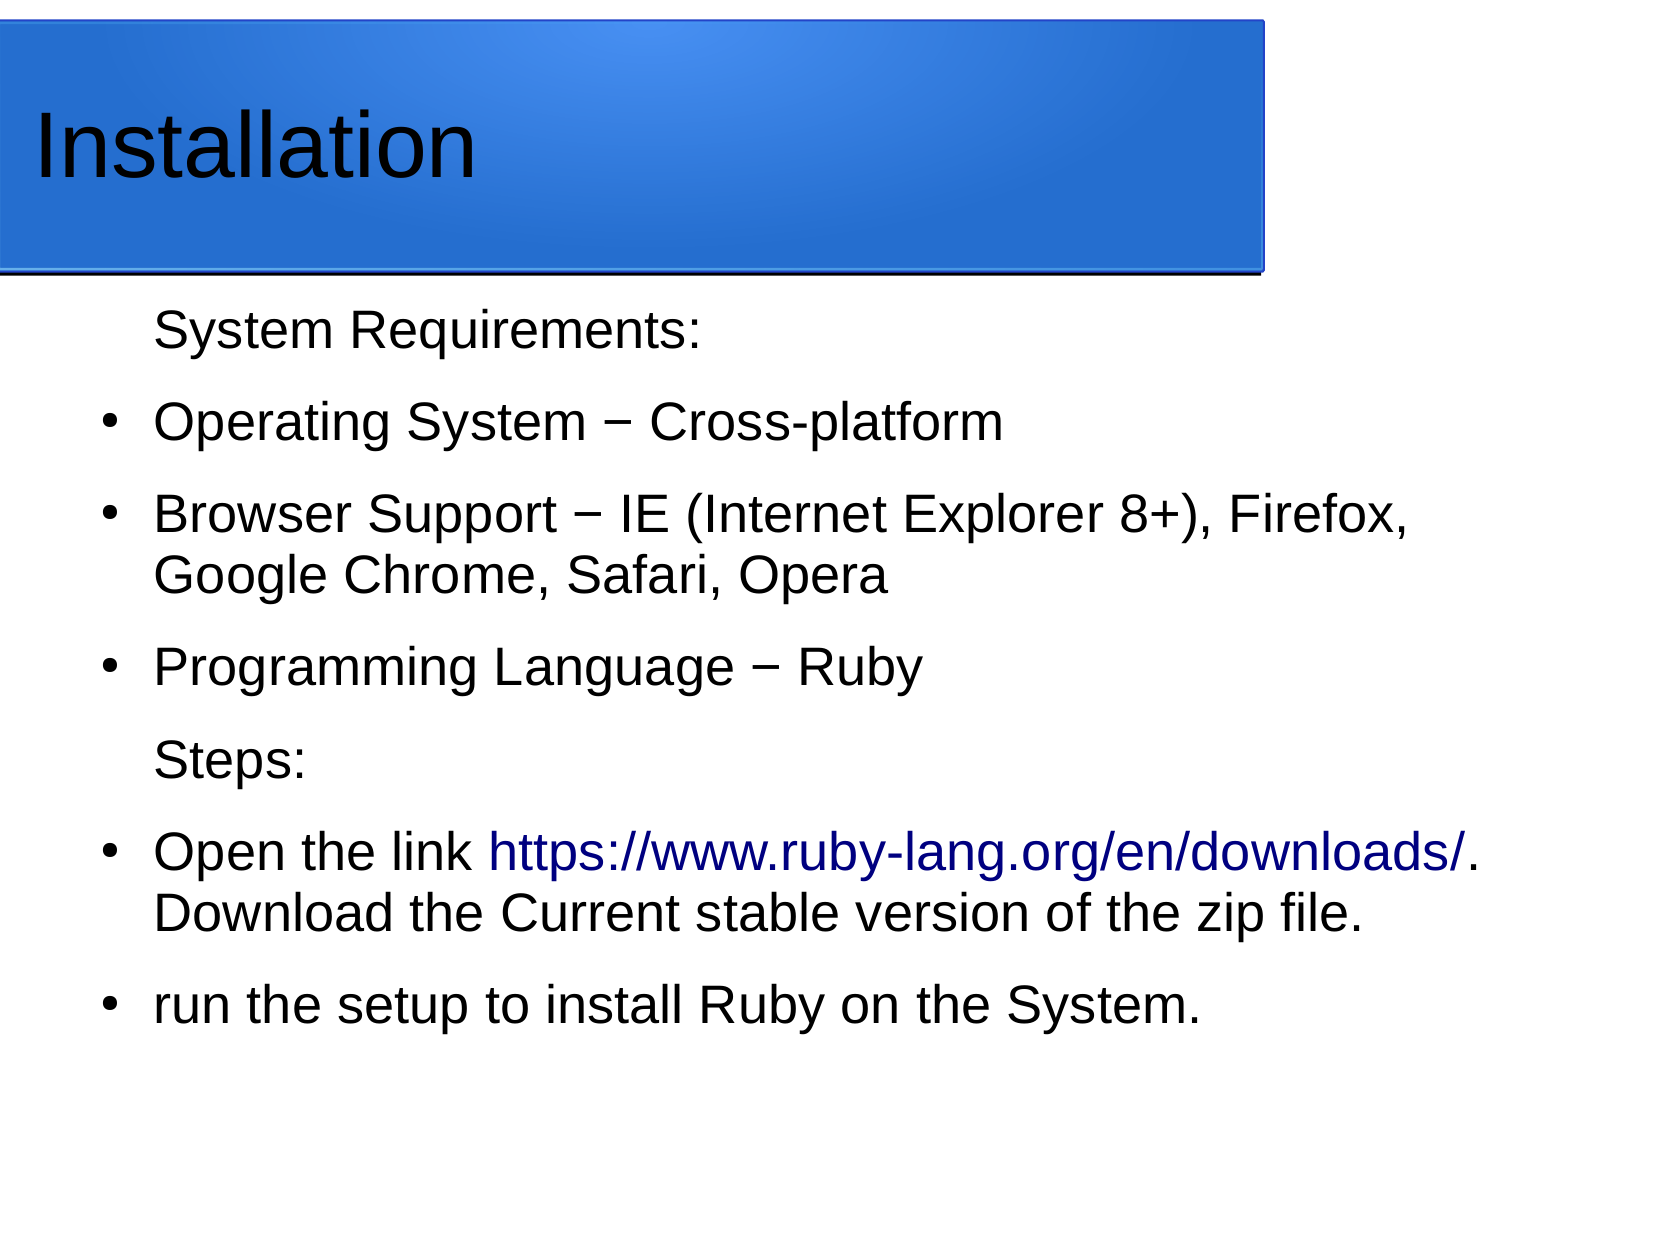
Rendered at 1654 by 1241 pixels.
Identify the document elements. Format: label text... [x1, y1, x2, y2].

list System Requirements: Operating System − Cross-platform Browser Support − IE (Internet Explorer 8+), Firefox, Google Chrome, Safari, Opera Programming Language − Ruby Steps: Open the link https://www.ruby-lang.org/en/downloads/. Download the Current stable version of the zip file. run the setup to install Ruby on the System. [82, 299, 1571, 1141]
title Installation [33, 35, 1216, 256]
